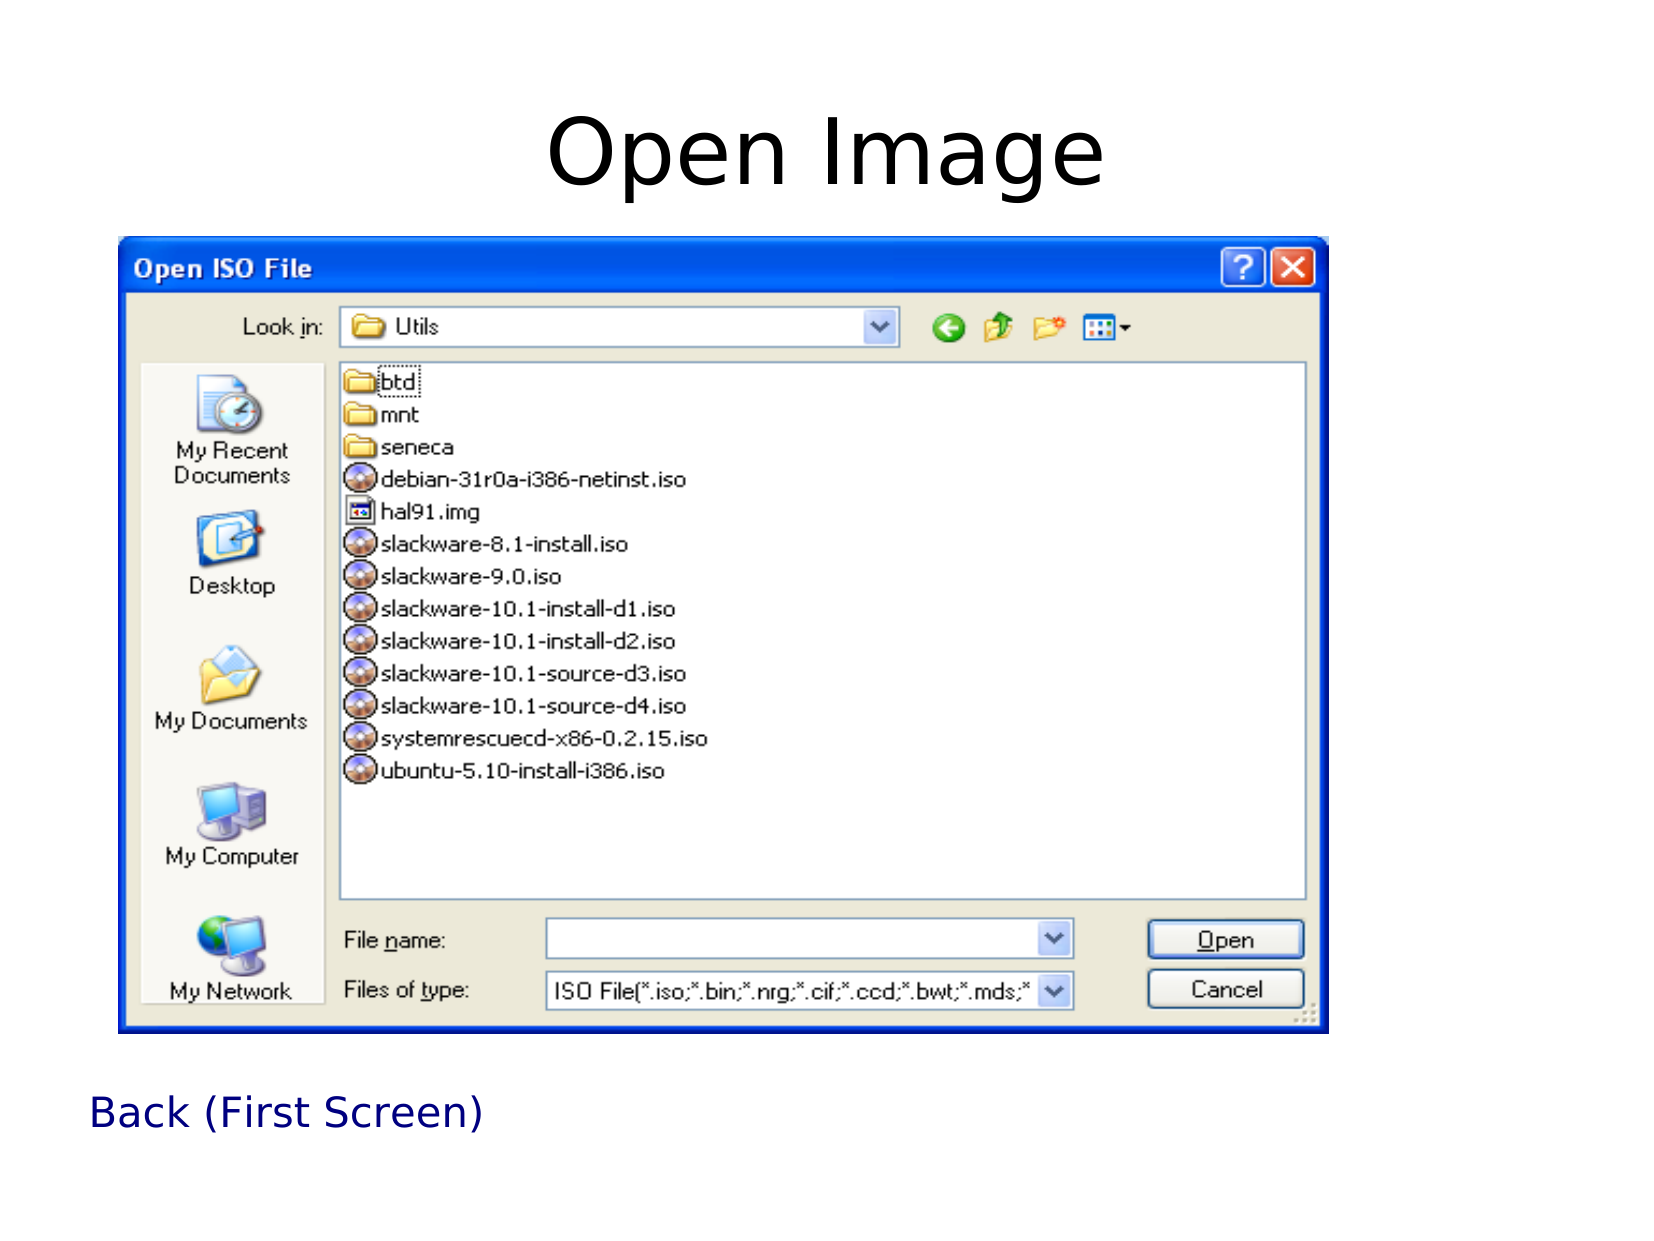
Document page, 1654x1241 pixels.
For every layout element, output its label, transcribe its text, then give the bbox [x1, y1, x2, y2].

text_box Back (First Screen) [88, 1078, 833, 1147]
picture [118, 236, 1329, 1034]
title Open Image [82, 49, 1571, 257]
